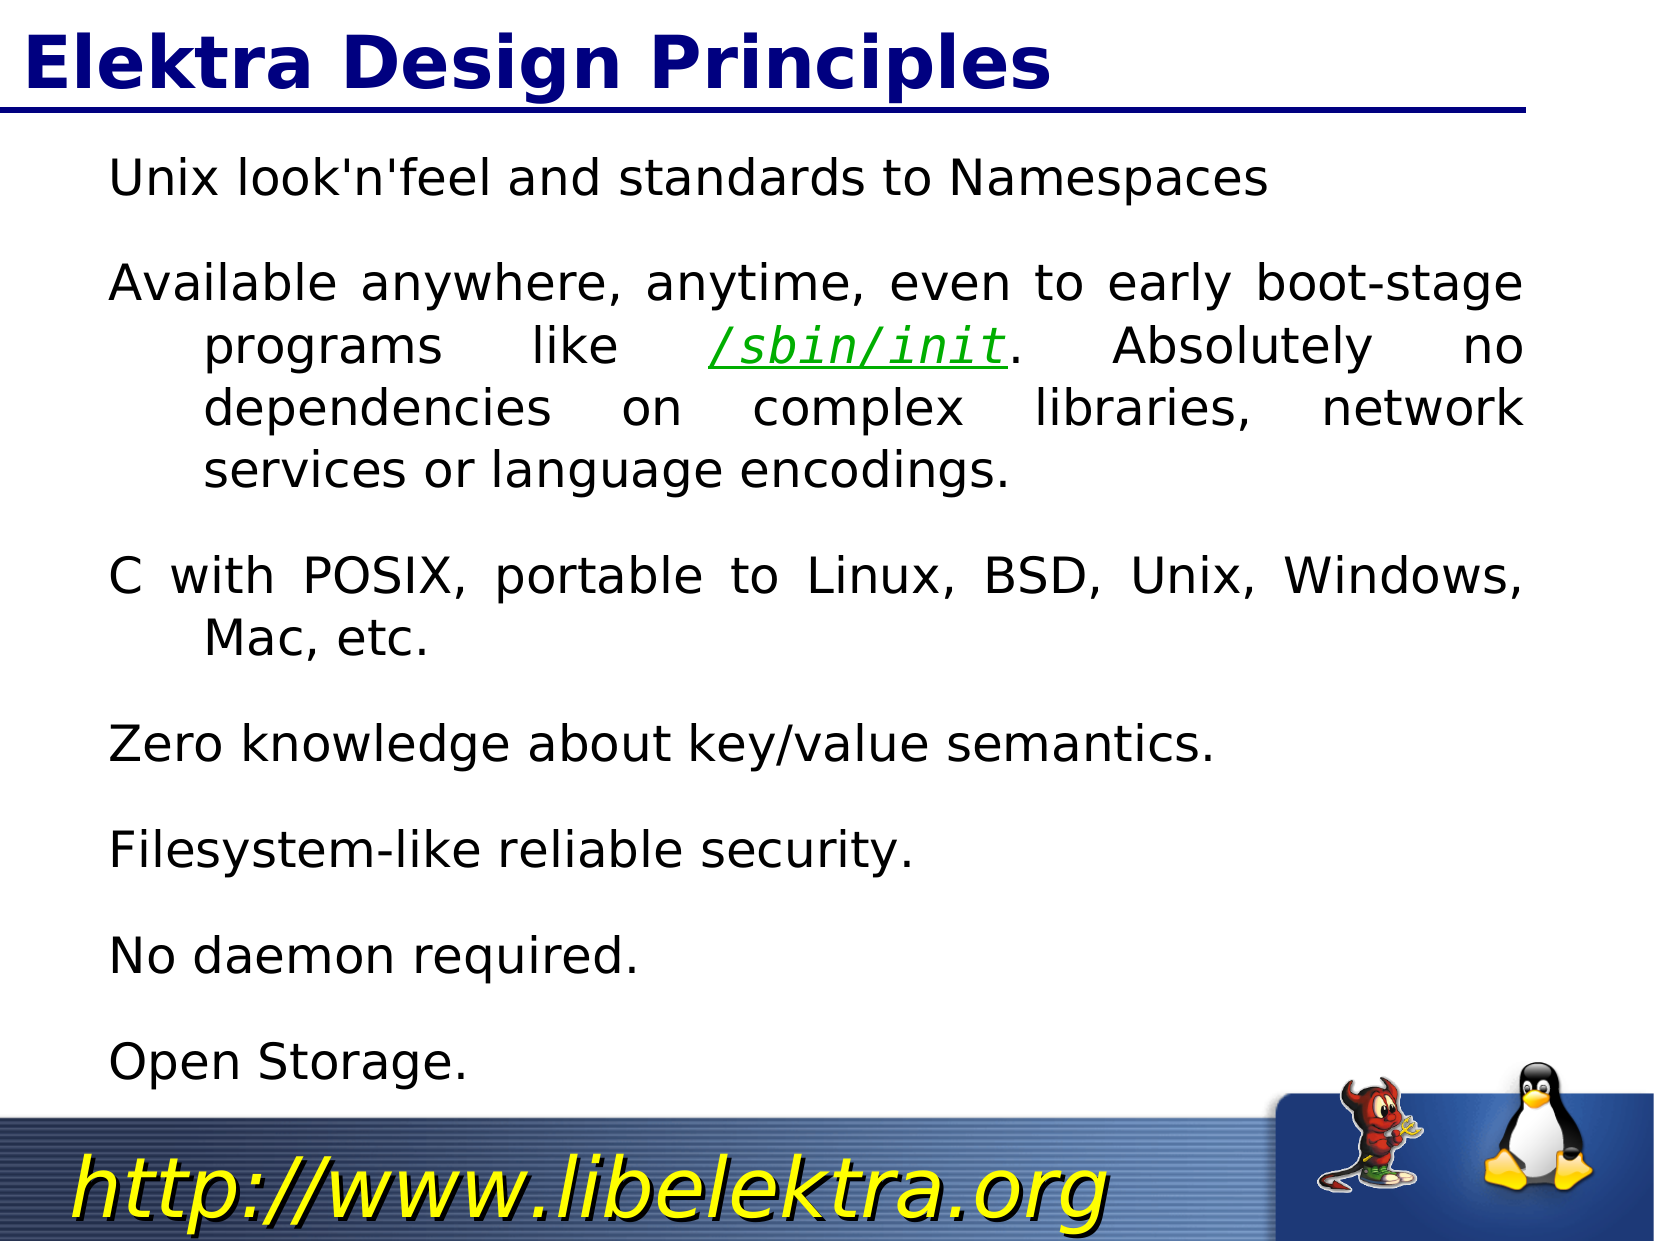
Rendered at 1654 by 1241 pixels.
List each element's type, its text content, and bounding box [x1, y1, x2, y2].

text_box Elektra Design Principles [22, 14, 1611, 111]
list Unix look'n'feel and standards to Namespaces Available anywhere, anytime, even to early boot-stage programs like /sbin/init. Absolutely no dependencies on complex libraries, network services or language encodings. C with POSIX, portable to Linux, BSD, Unix, Windows, Mac, etc. Zero knowledge about key/value semantics. Filesystem-like reliable security. No daemon required. Open Storage. [58, 136, 1541, 1104]
picture [0, 1061, 1654, 1241]
